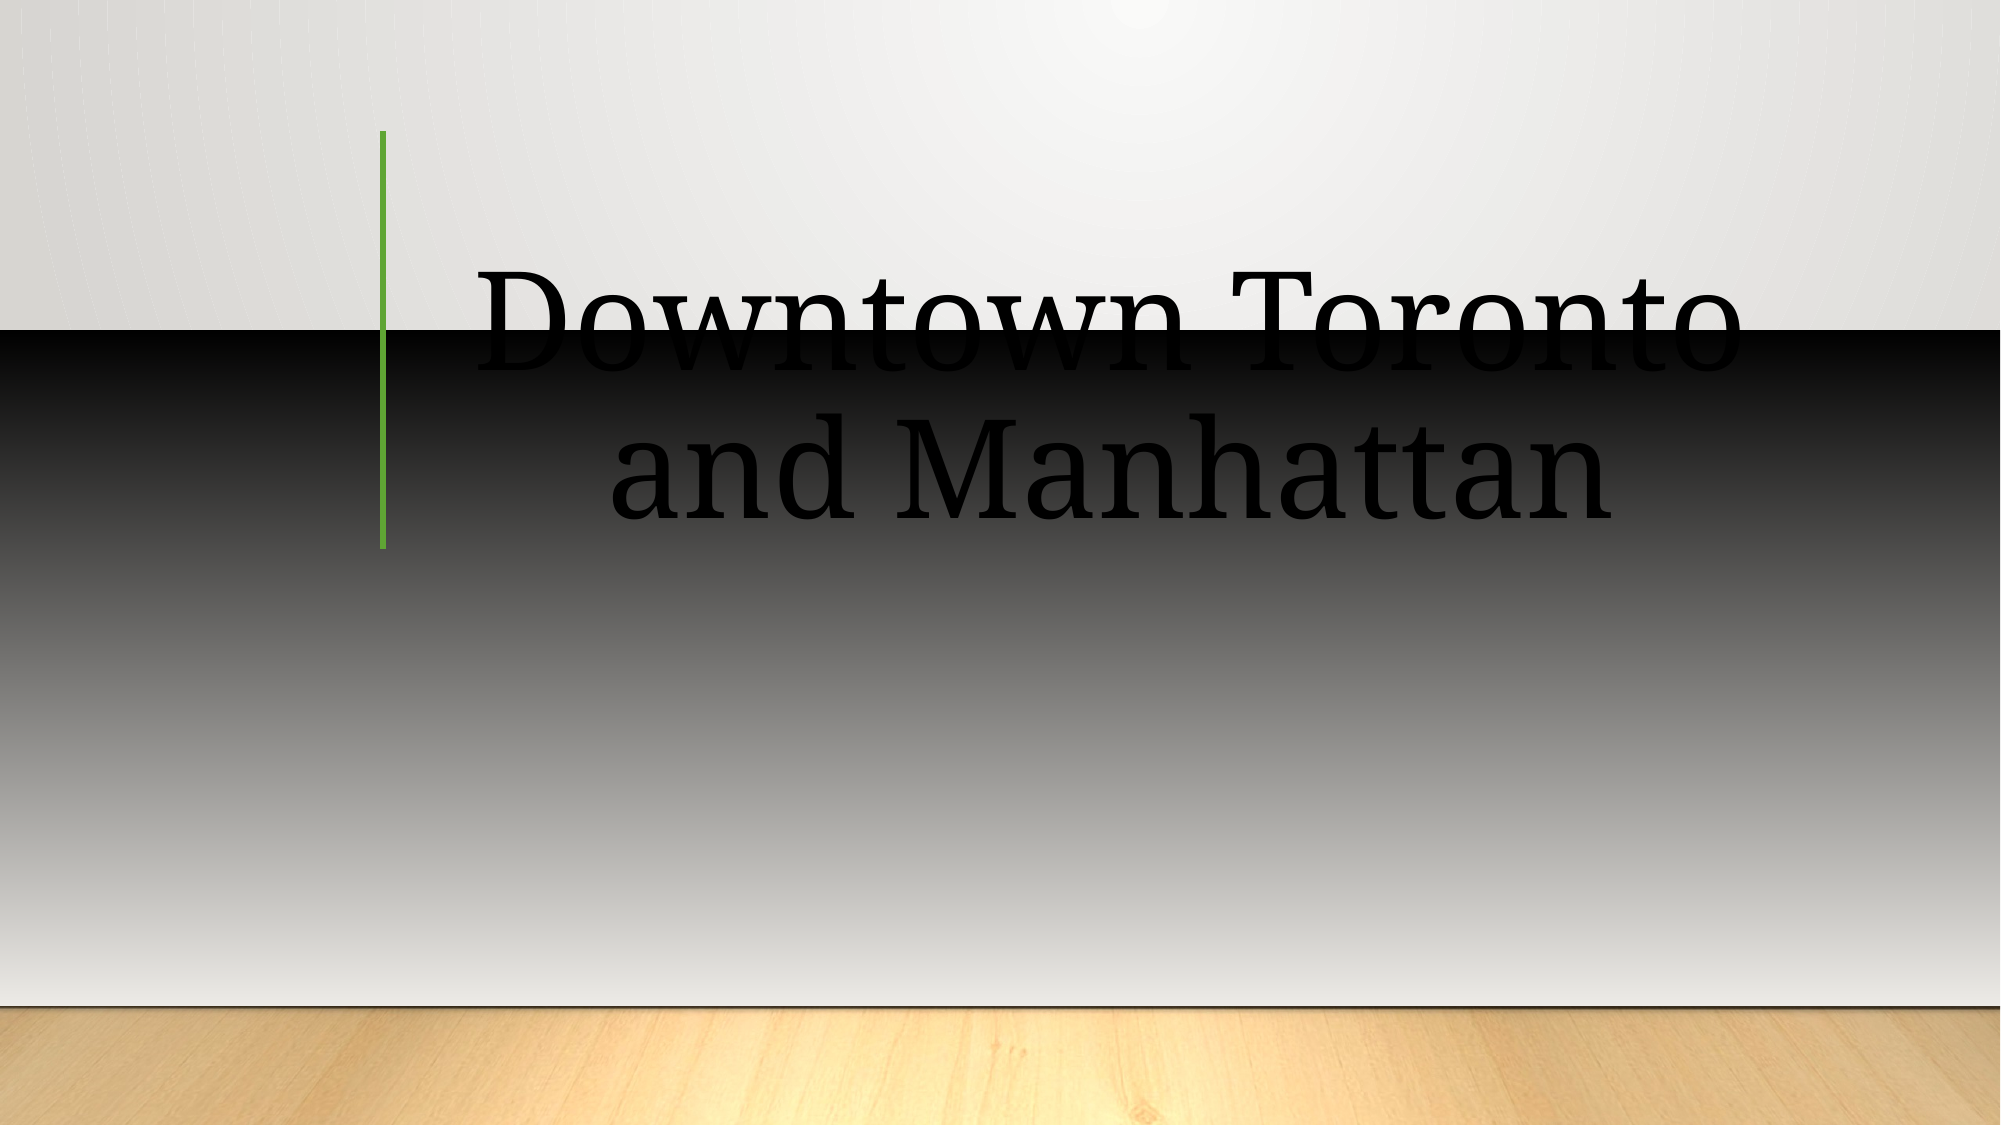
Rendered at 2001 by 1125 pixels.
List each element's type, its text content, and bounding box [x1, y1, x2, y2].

title Downtown Toronto and Manhattan [408, 131, 1814, 549]
